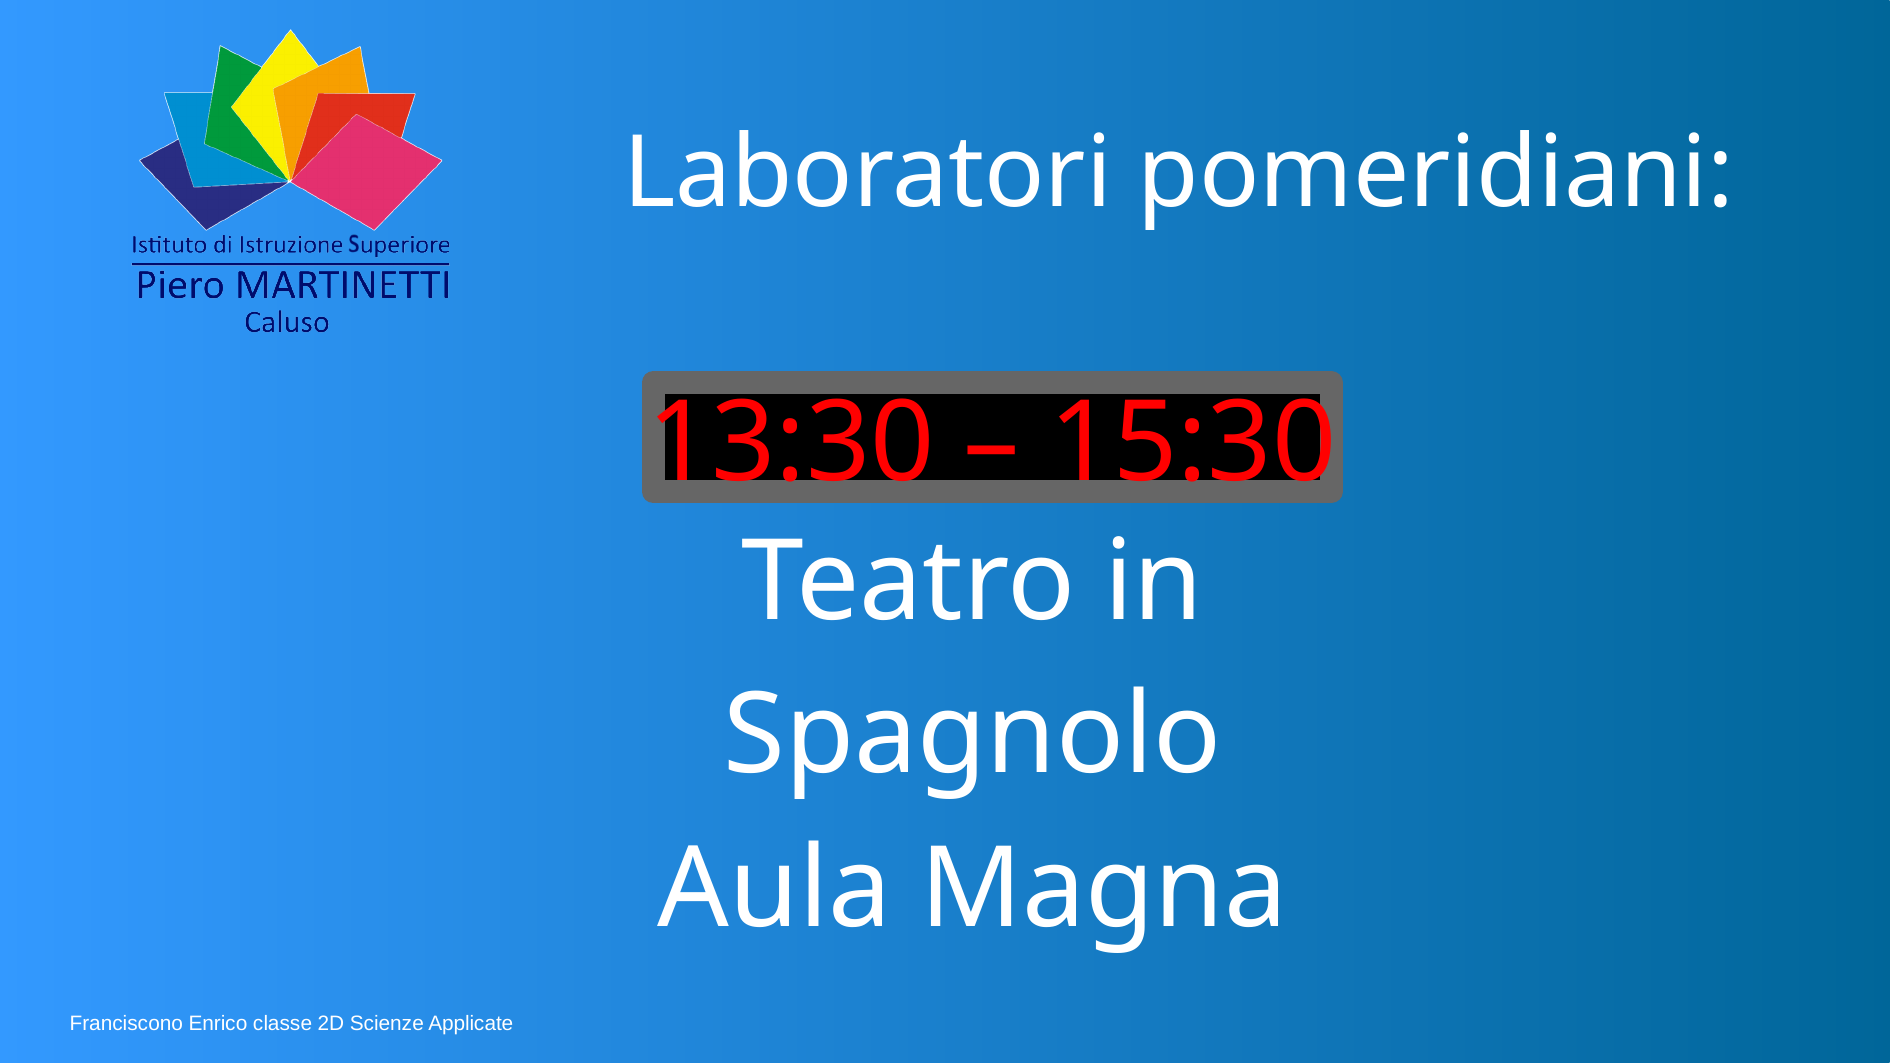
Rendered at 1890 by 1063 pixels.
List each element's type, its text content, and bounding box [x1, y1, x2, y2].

text_box Laboratori pomeridiani: [591, 91, 1861, 338]
text_box Franciscono Enrico classe 2D Scienze Applicate [54, 1004, 628, 1063]
text_box 13:30 – 15:30 [653, 382, 1332, 492]
picture [0, 23, 591, 355]
text_box Teatro in Spagnolo Aula Magna [225, 491, 1720, 1042]
